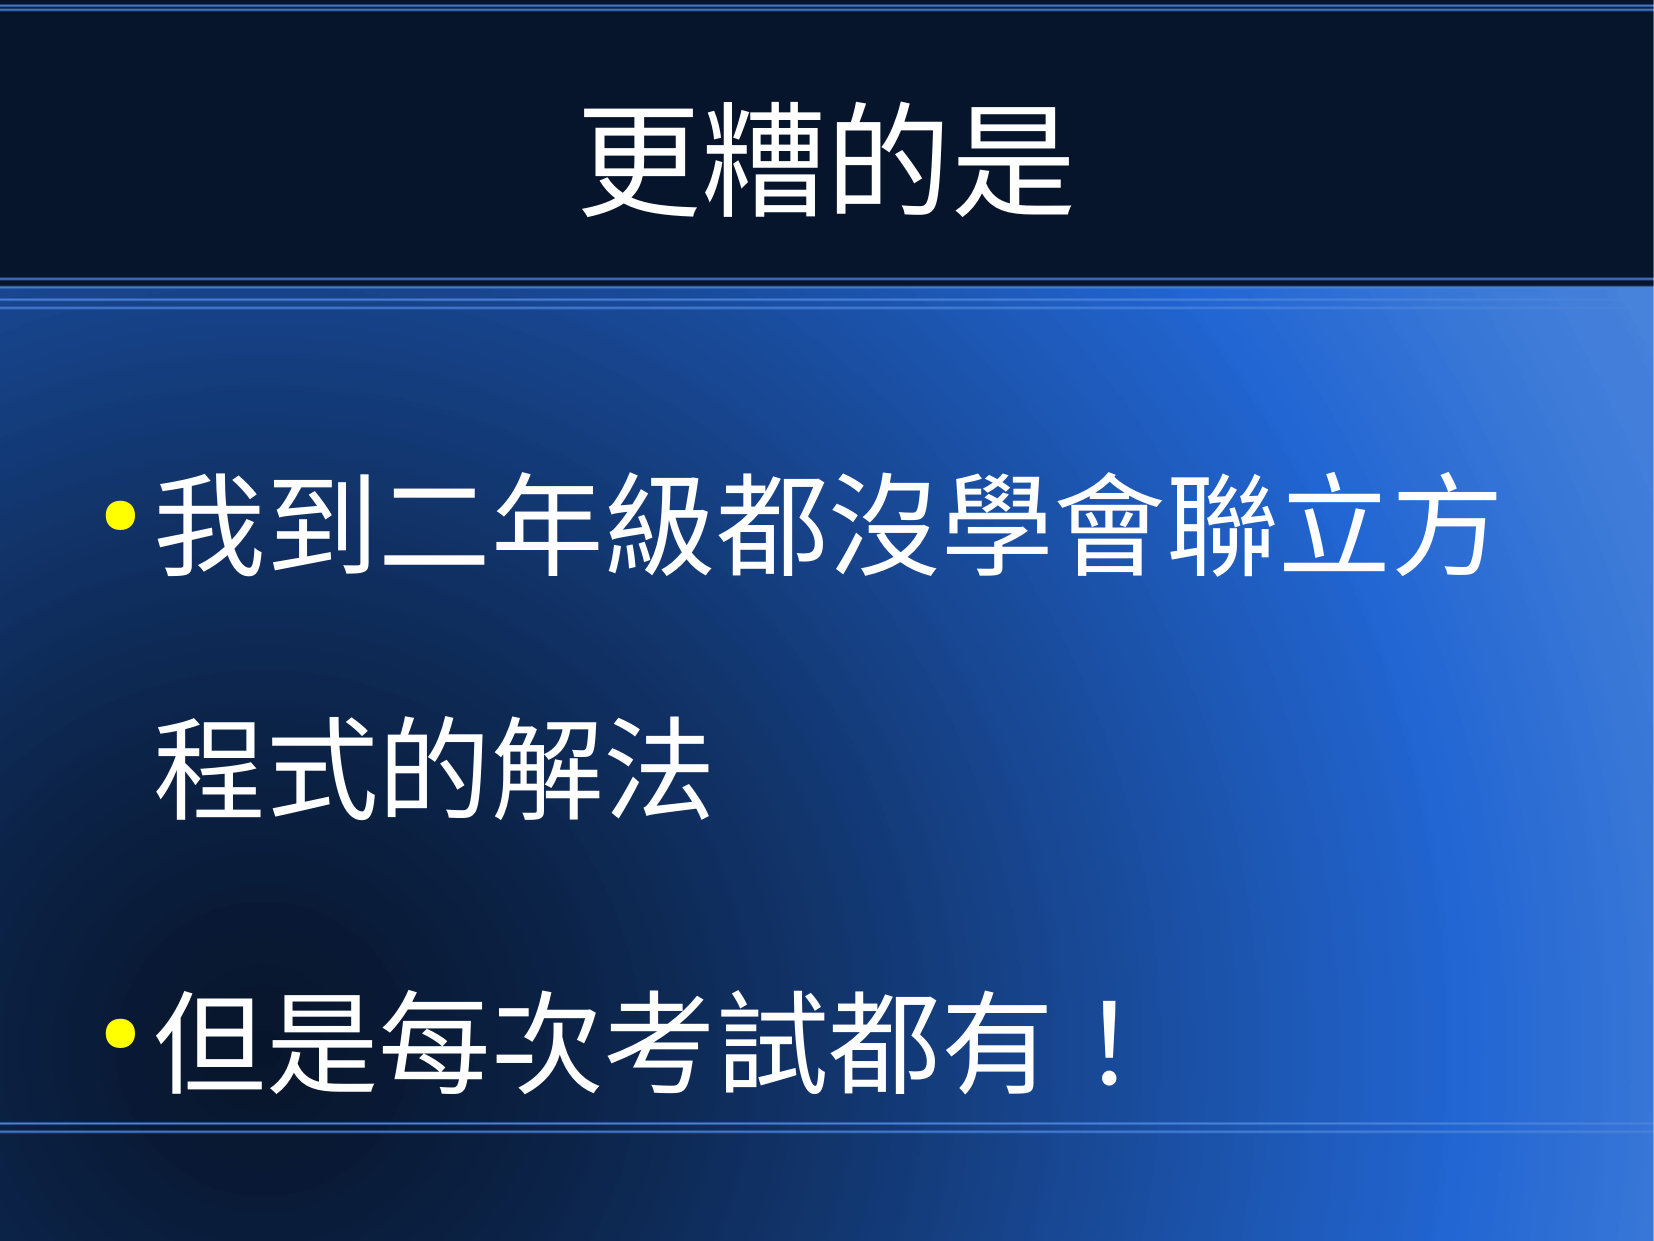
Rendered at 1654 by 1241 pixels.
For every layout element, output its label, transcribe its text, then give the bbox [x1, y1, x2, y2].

title 更糟的是 [82, 49, 1571, 257]
picture [0, 0, 1654, 1241]
list 我到二年級都沒學會聯立方程式的解法 但是每次考試都有！ [82, 355, 1571, 1241]
